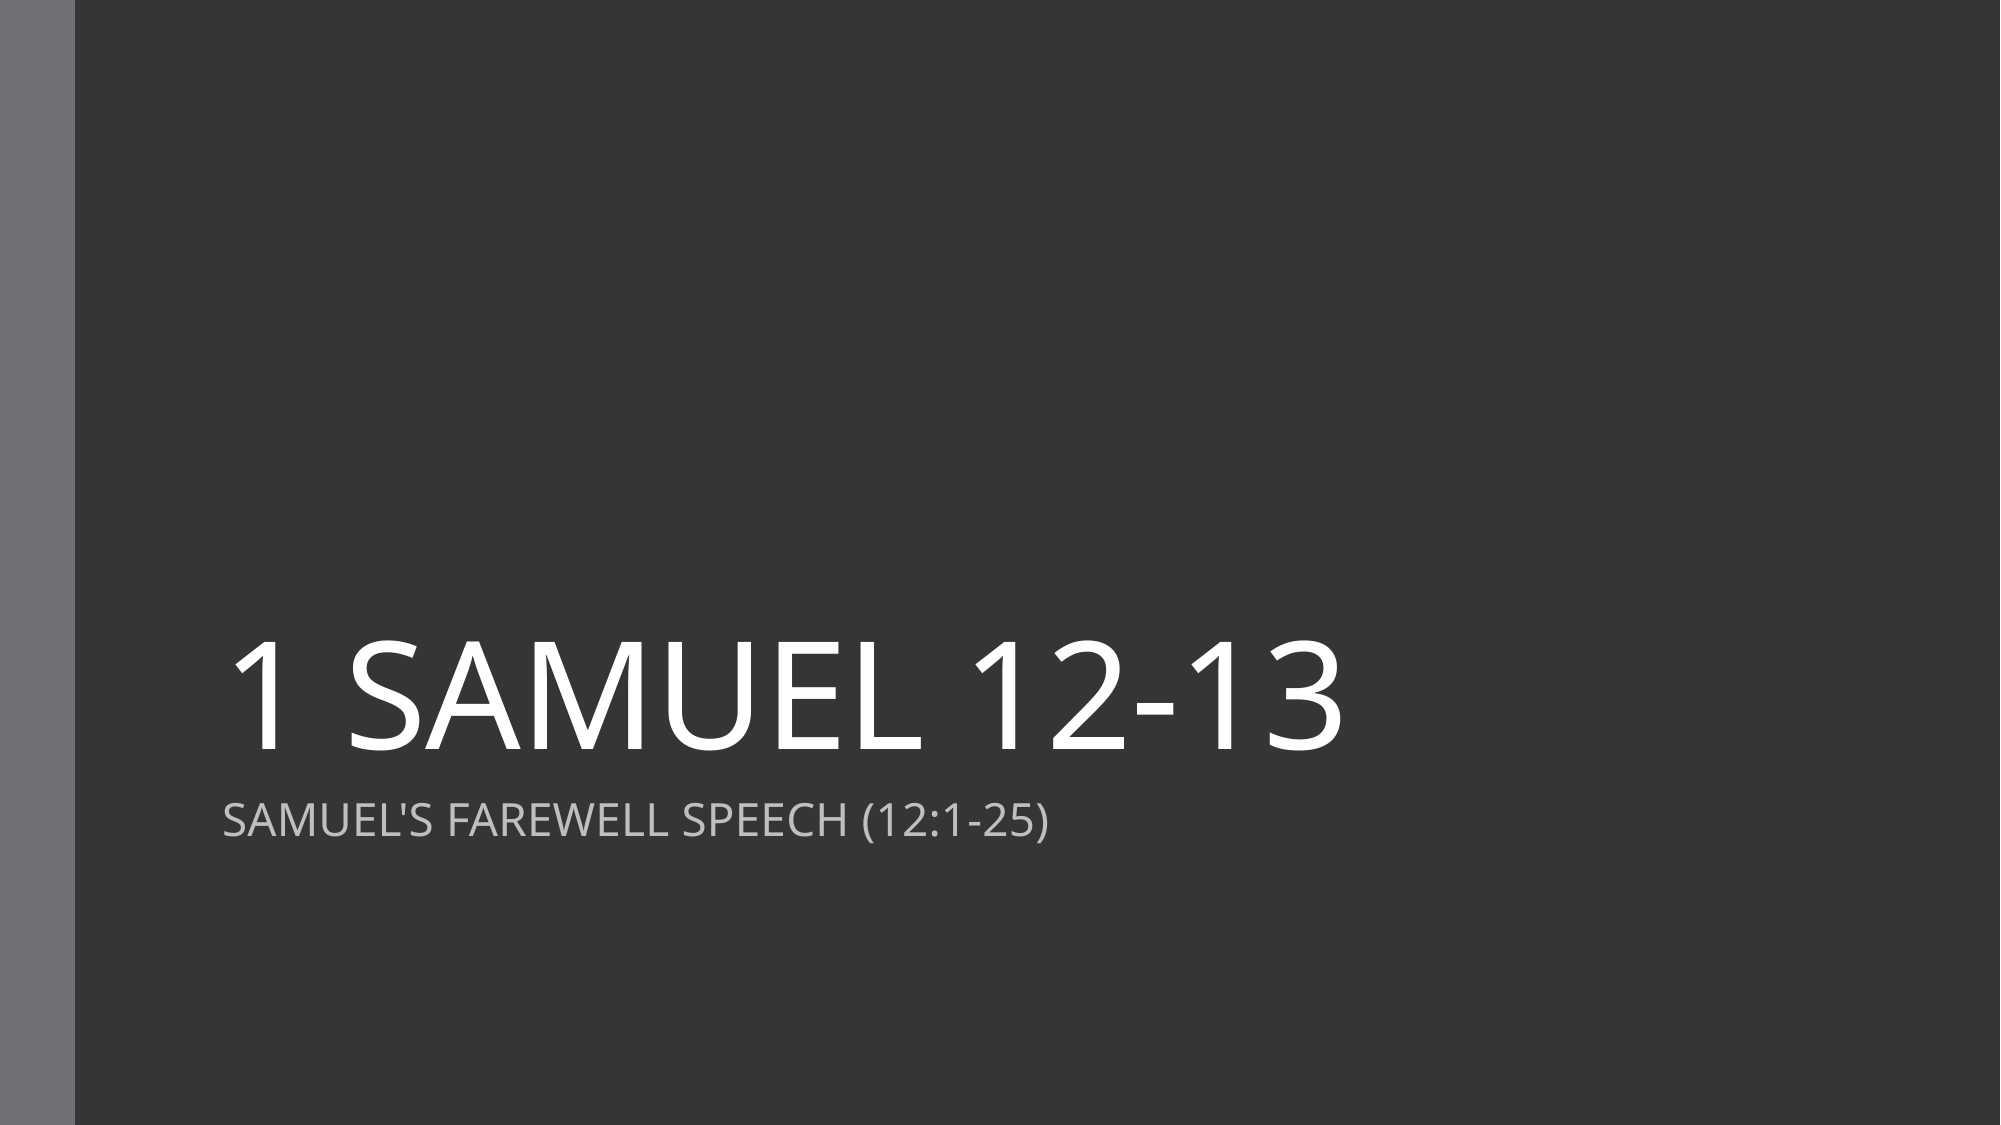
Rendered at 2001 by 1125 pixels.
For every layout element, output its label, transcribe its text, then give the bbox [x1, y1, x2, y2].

subtitle SAMUEL'S FAREWELL SPEECH (12:1-25) [206, 787, 1752, 1066]
title 1 SAMUEL 12-13 [206, 124, 1752, 787]
